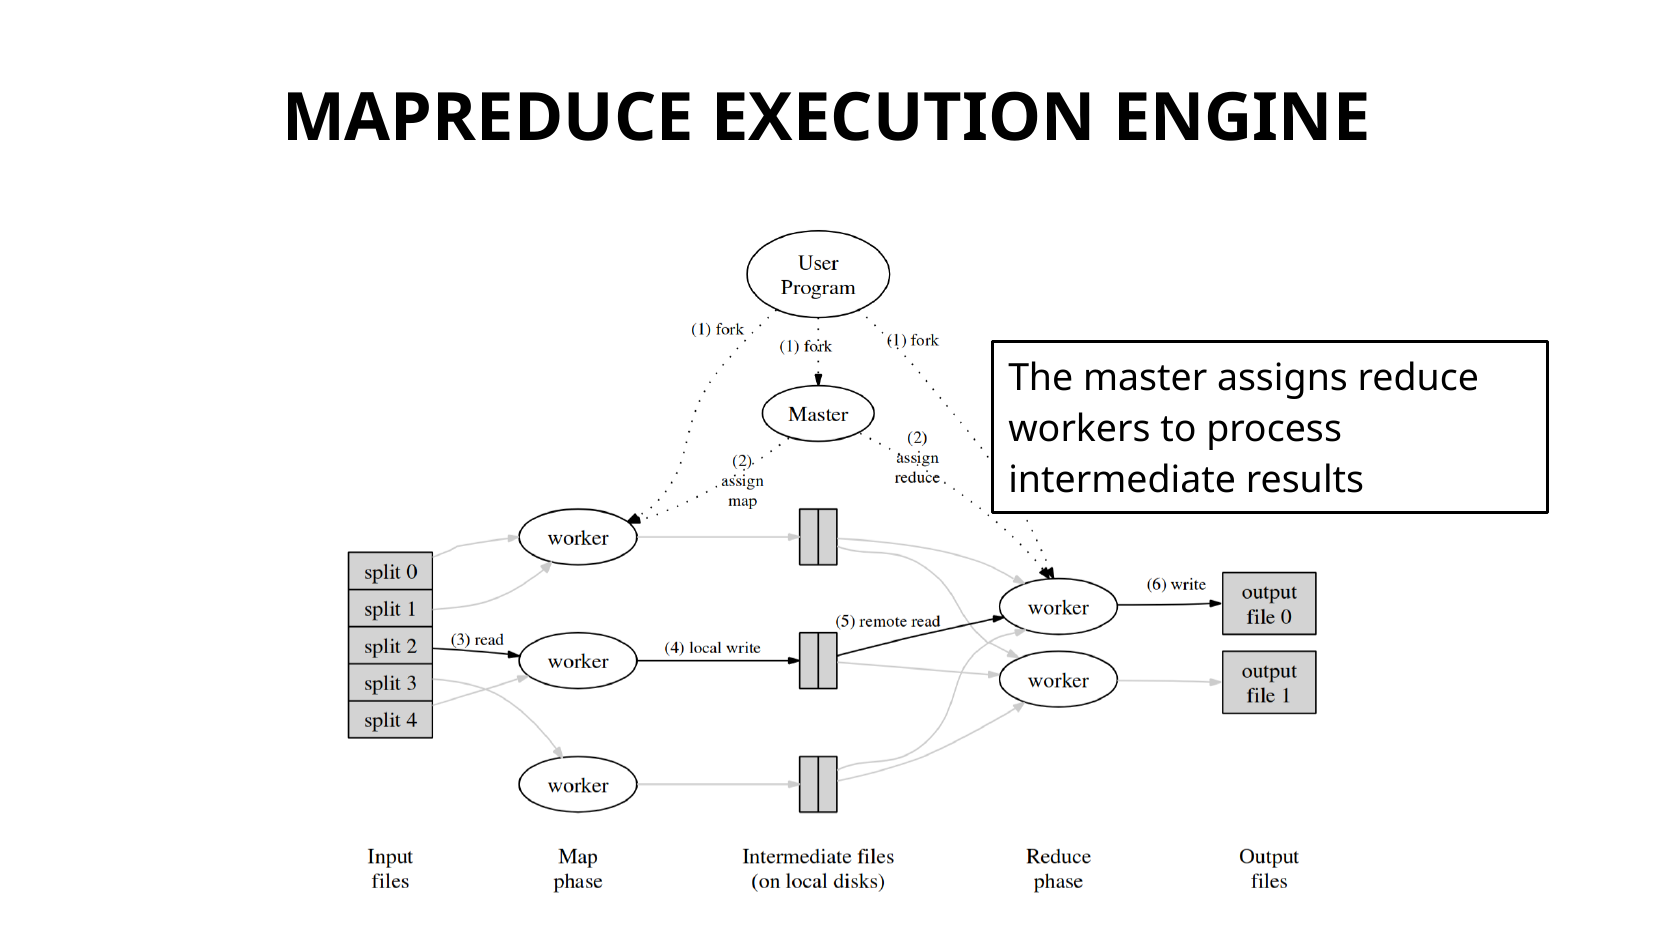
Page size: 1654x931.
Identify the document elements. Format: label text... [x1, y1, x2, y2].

picture [324, 223, 1329, 900]
title MAPREDUCE EXECUTION ENGINE [82, 36, 1571, 193]
text_box The master assigns reduce workers to process intermediate results [992, 341, 1548, 497]
